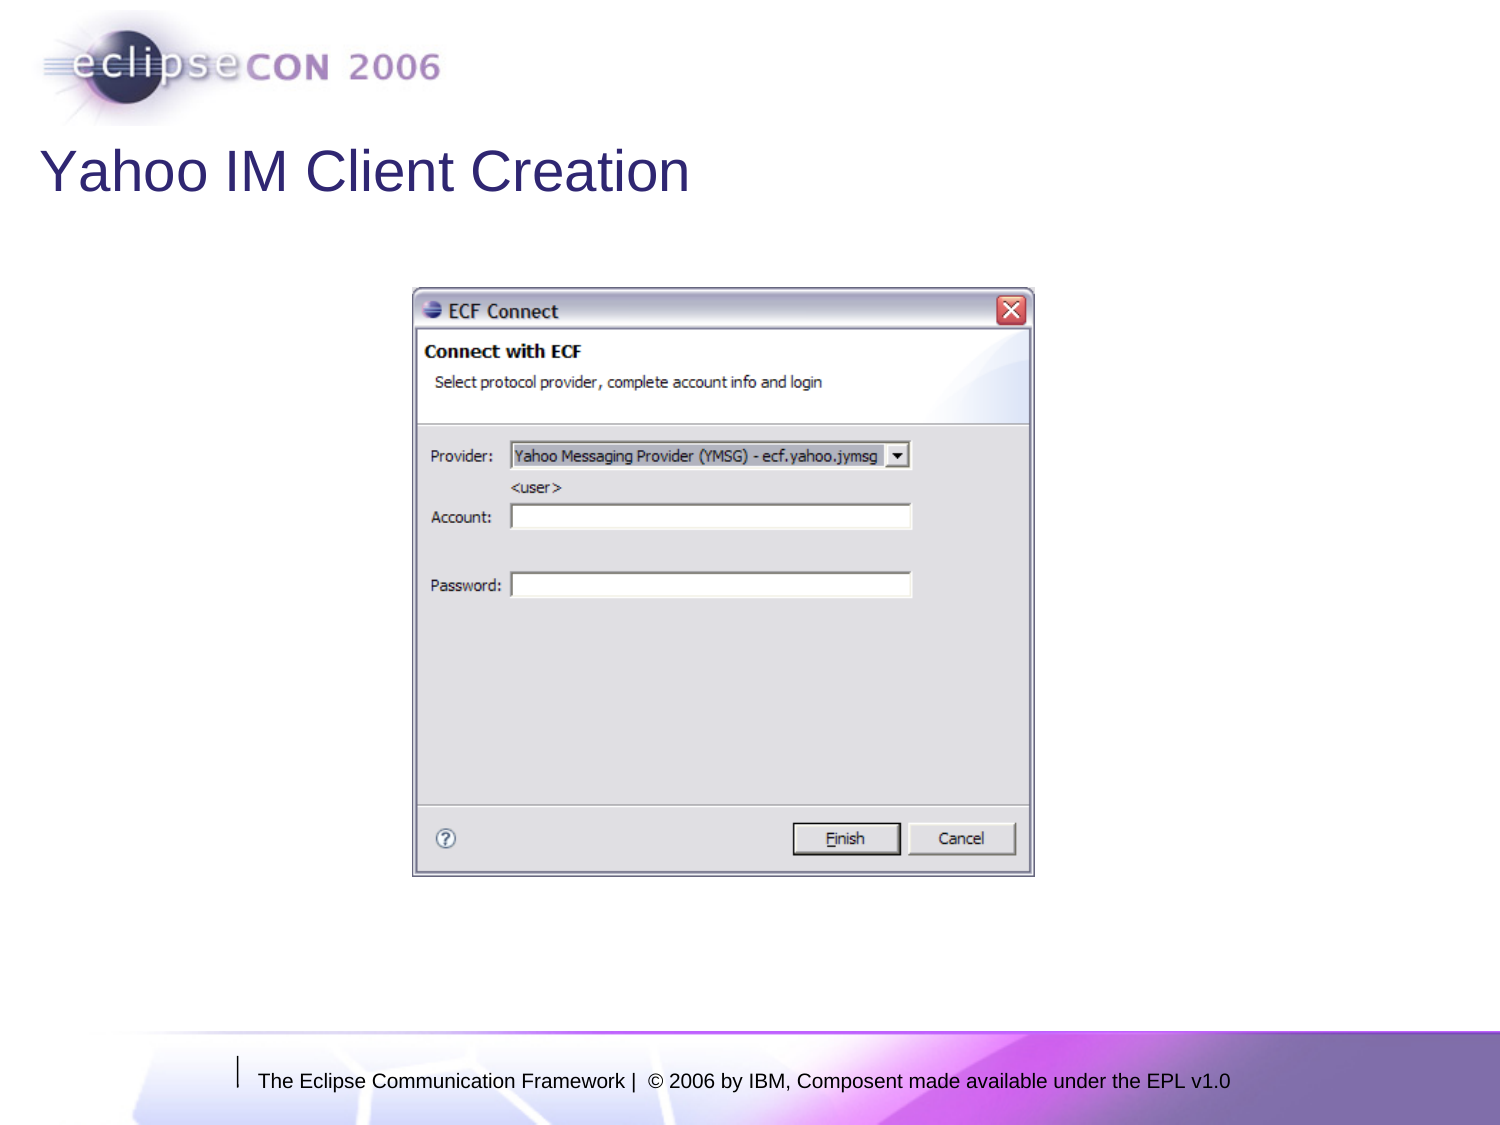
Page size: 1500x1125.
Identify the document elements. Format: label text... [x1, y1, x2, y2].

picture [31, 10, 1040, 126]
title Yahoo IM Client Creation [25, 142, 1378, 225]
picture [0, 1031, 1500, 1125]
picture [412, 287, 1035, 877]
